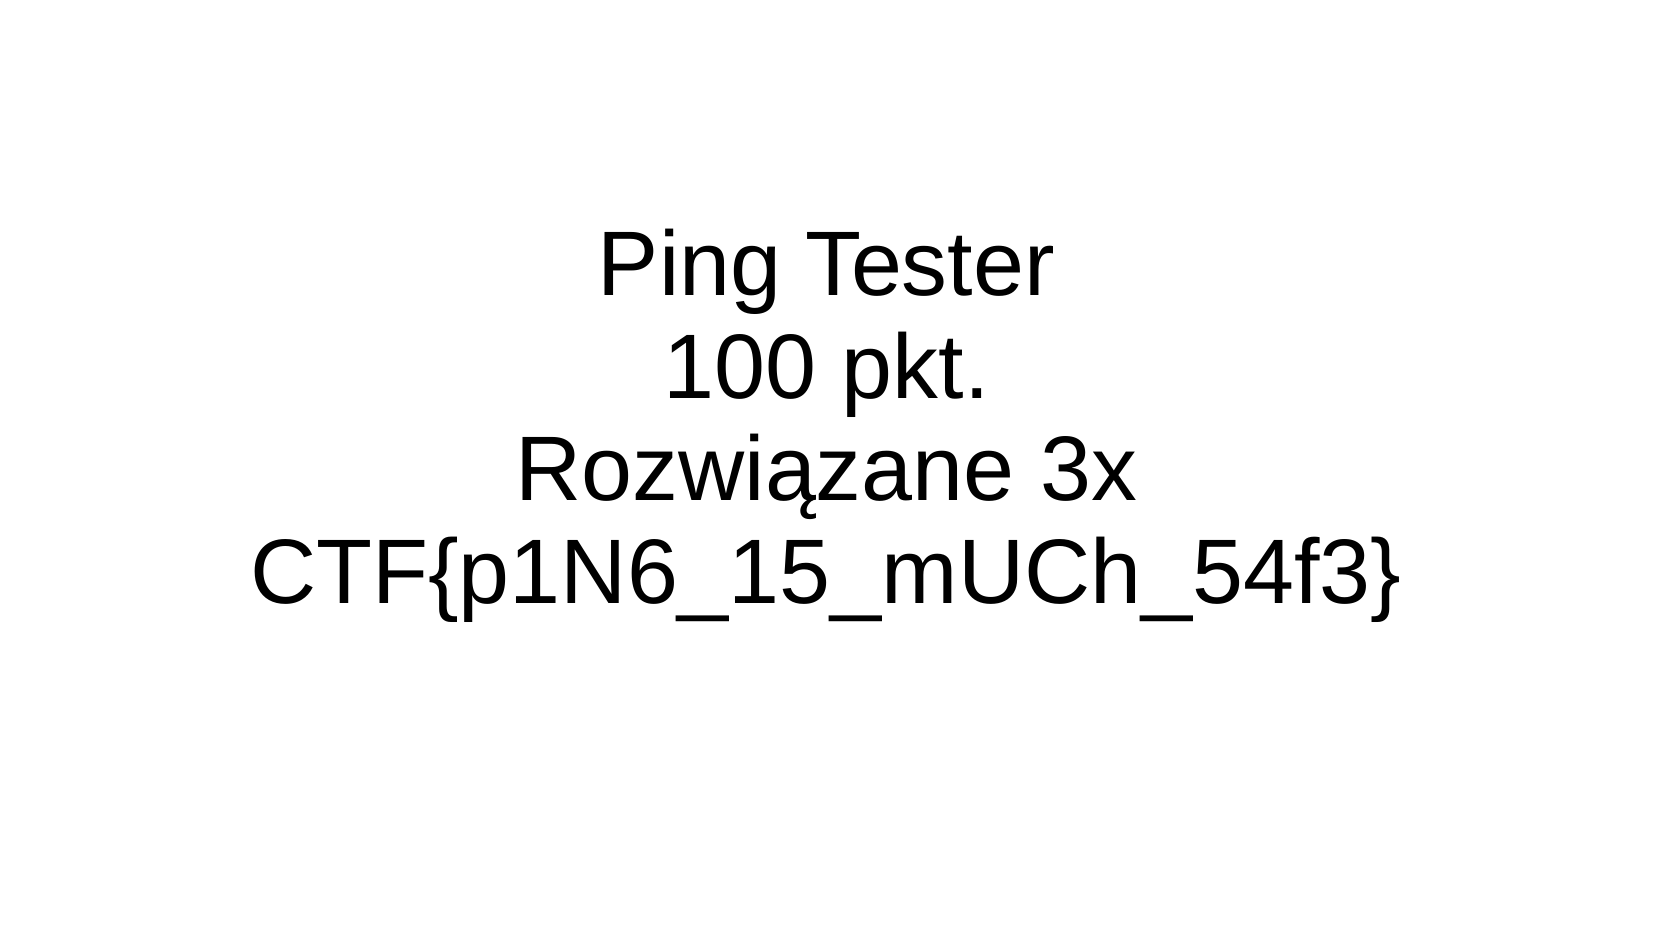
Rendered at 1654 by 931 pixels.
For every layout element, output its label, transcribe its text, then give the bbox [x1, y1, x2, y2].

subtitle Ping Tester 100 pkt. Rozwiązane 3x CTF{p1N6_15_mUCh_54f3} [82, 95, 1571, 815]
